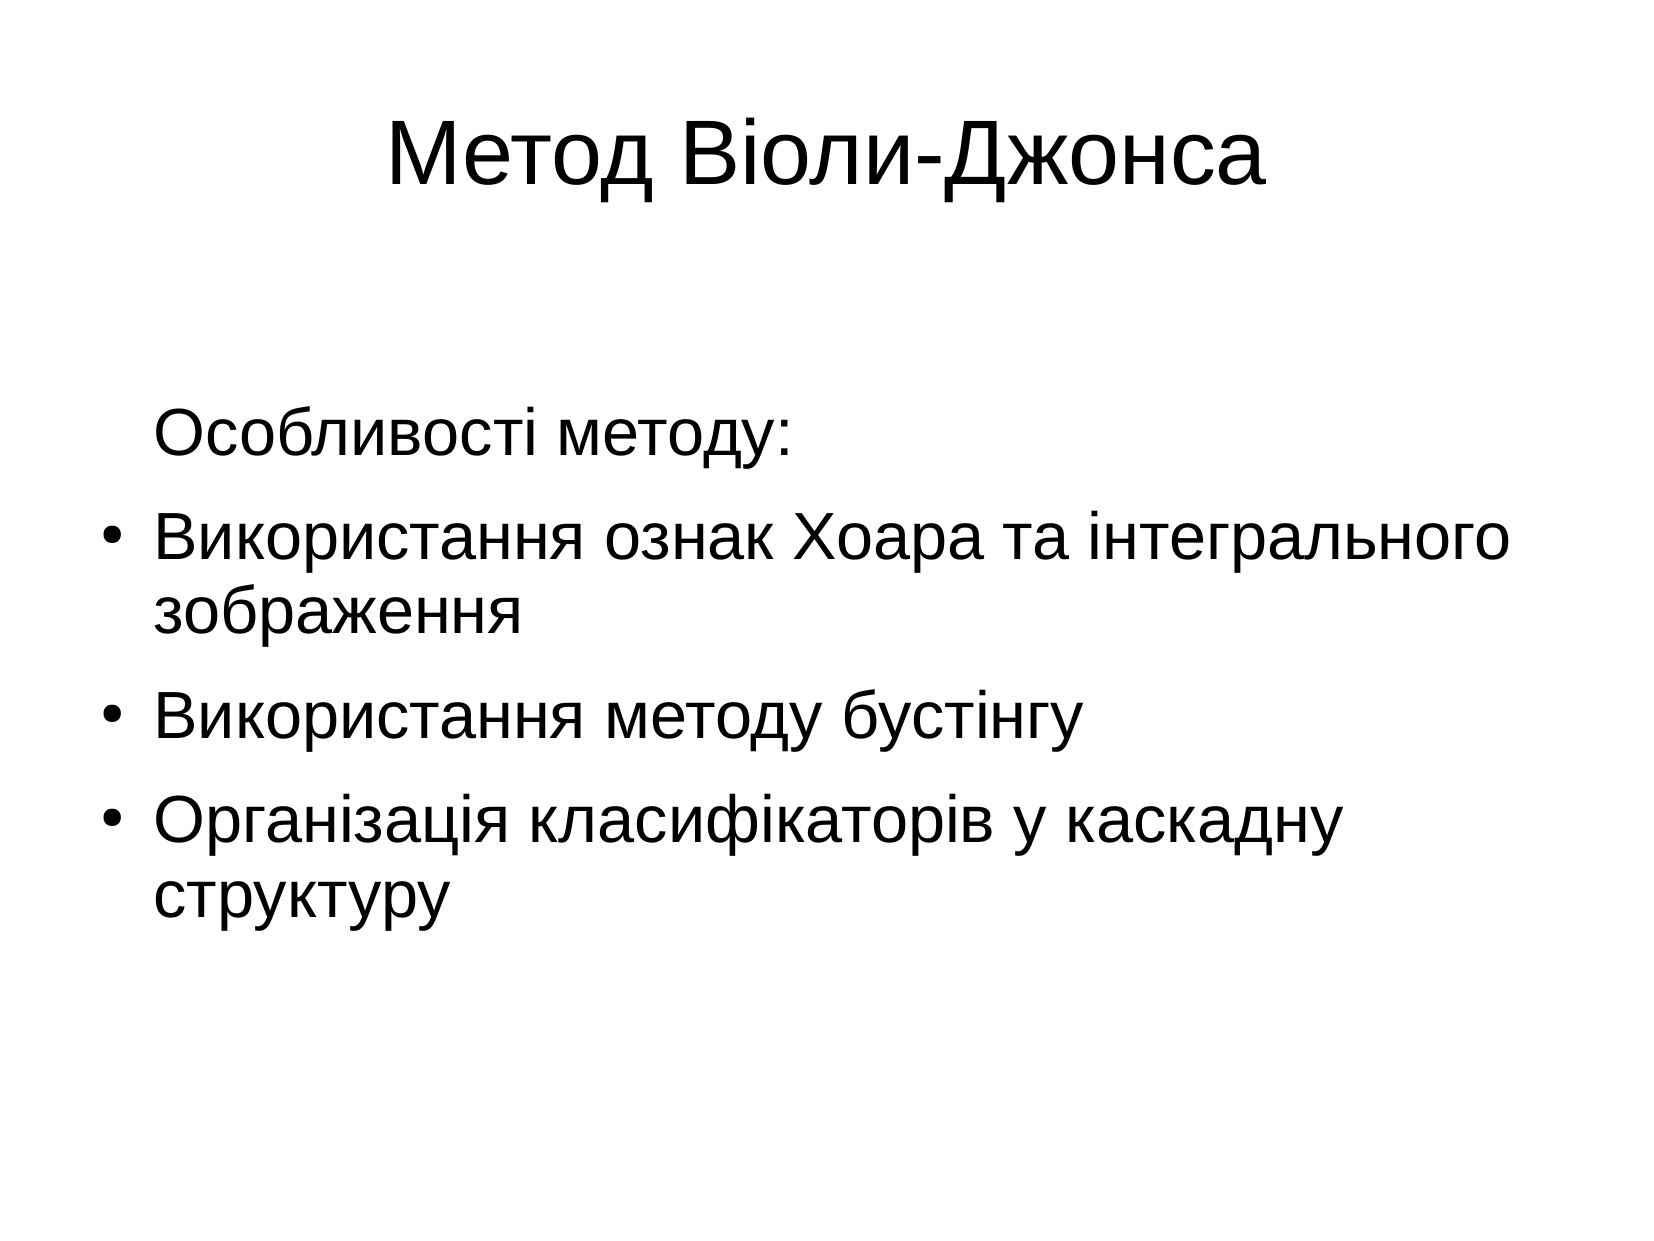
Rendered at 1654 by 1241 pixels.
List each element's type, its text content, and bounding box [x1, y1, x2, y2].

title Метод Віоли-Джонса [82, 49, 1571, 257]
list Особливості методу: Використання ознак Хоара та інтегрального зображення Використання методу бустінгу Організація класифікаторів у каскадну структуру [82, 290, 1571, 1010]
